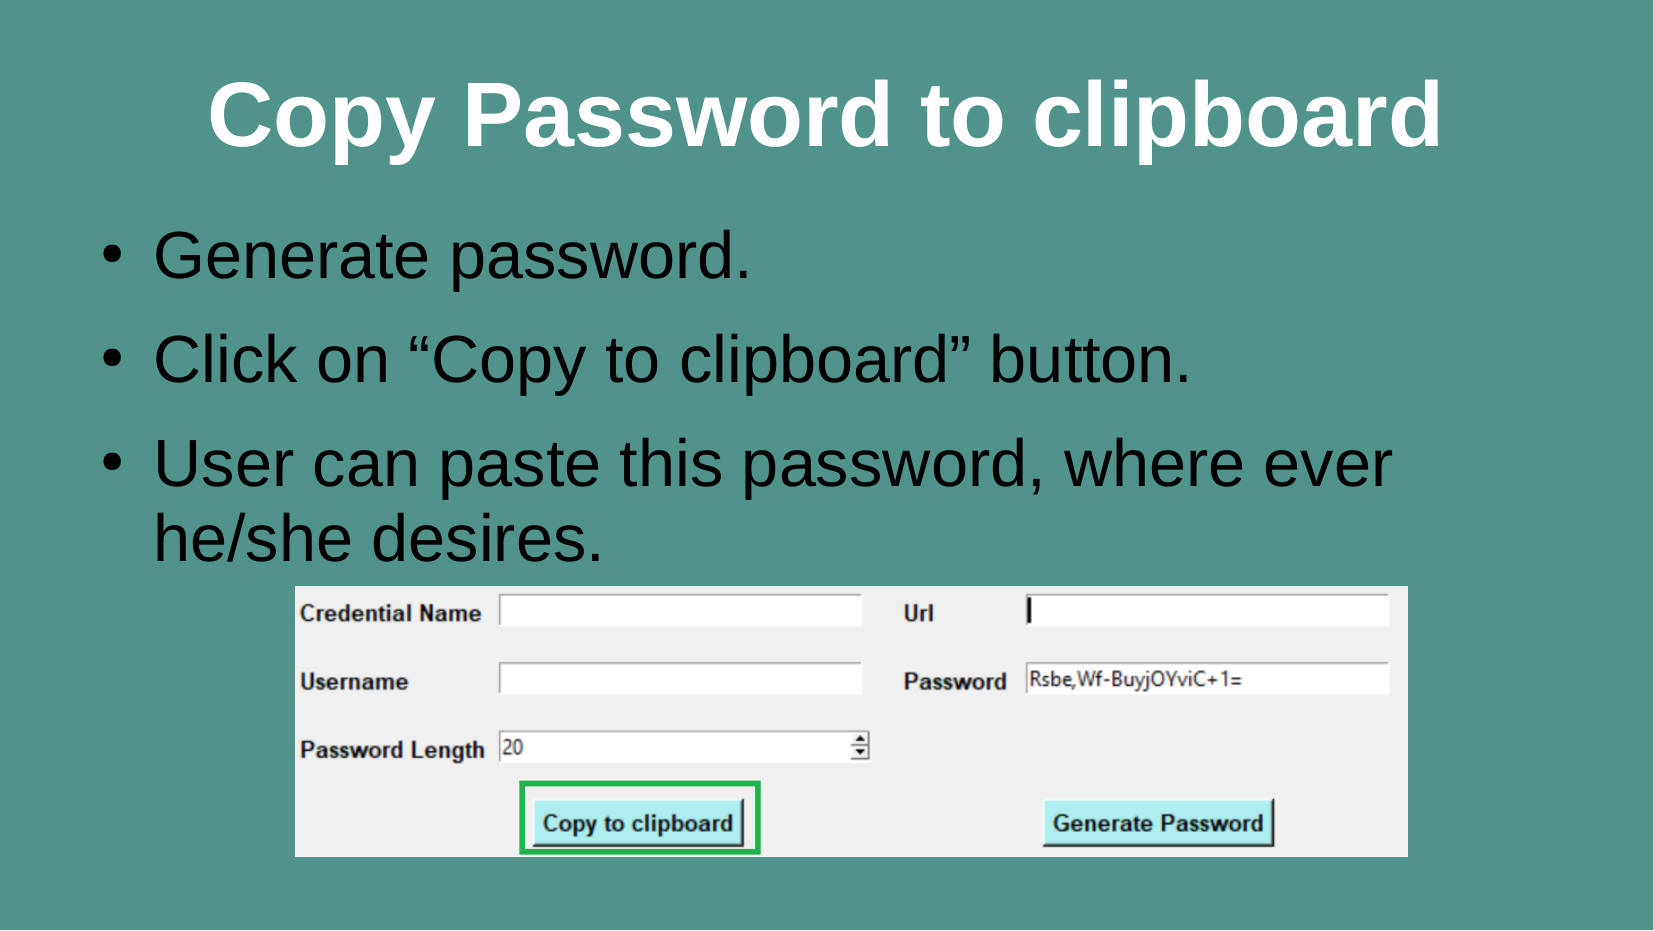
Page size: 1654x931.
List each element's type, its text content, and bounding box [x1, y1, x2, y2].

picture [295, 586, 1408, 857]
list Generate password. Click on “Copy to clipboard” button. User can paste this password, where ever he/she desires. [82, 217, 1571, 758]
title Copy Password to clipboard [82, 37, 1571, 193]
